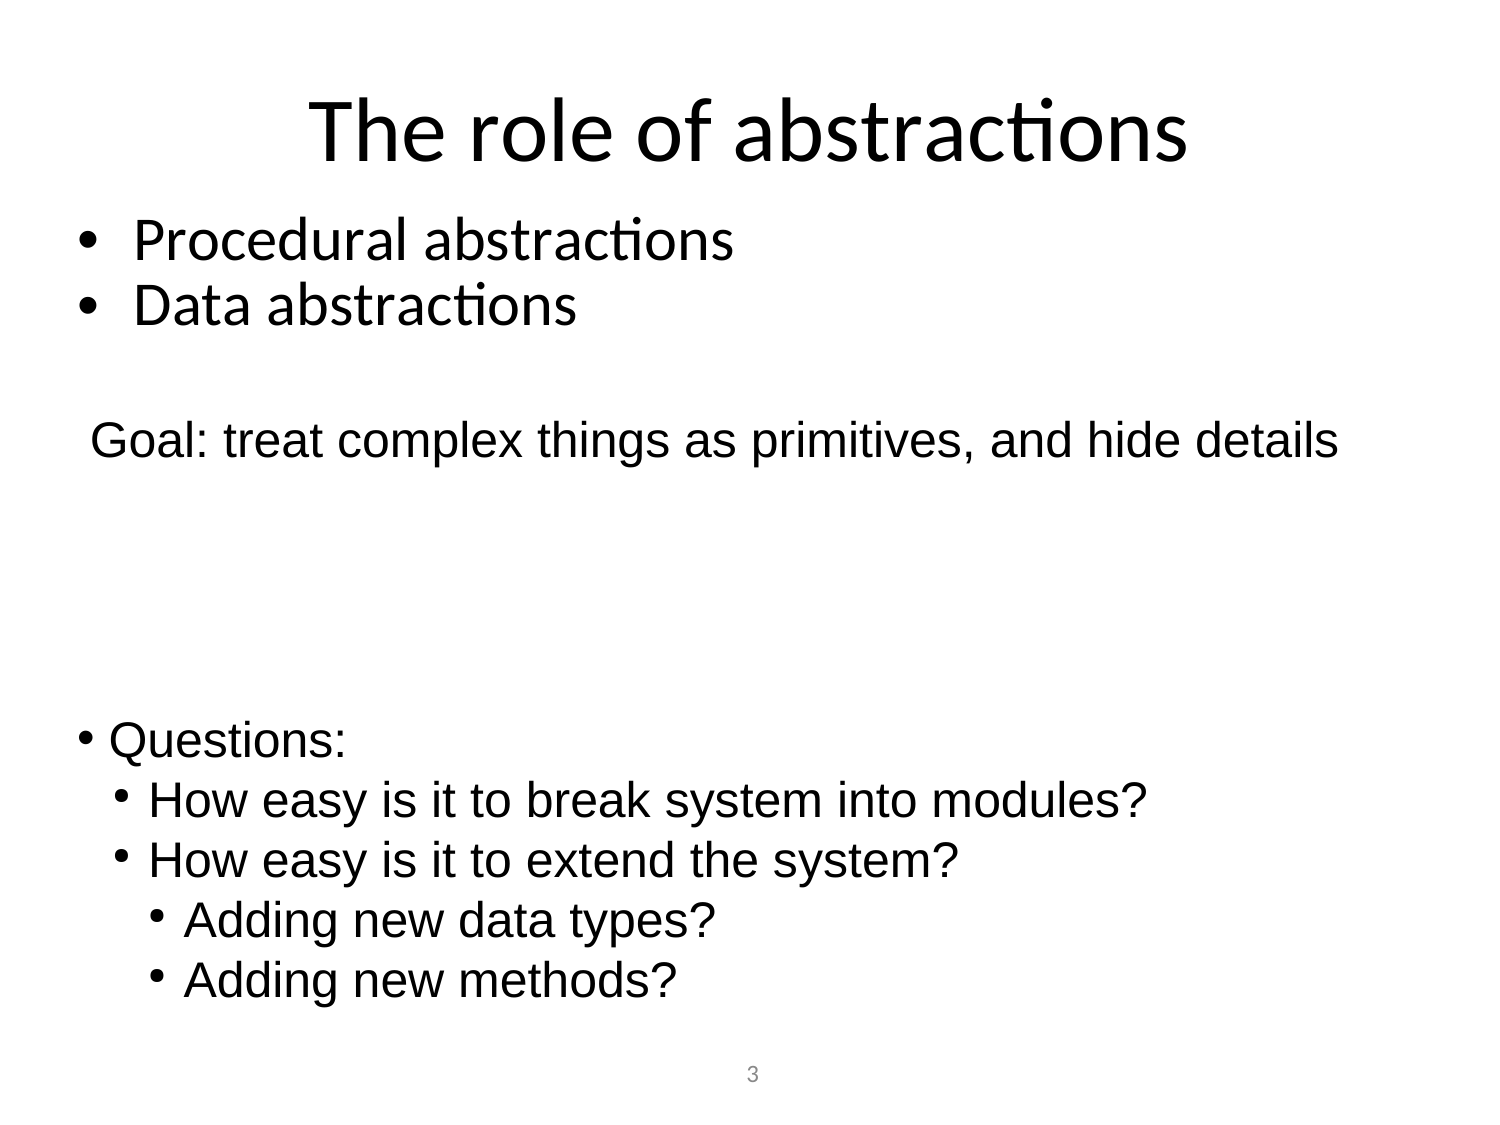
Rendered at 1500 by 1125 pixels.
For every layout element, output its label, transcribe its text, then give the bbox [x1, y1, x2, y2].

text_box Goal: treat complex things as primitives, and hide details [74, 399, 1401, 476]
title The role of abstractions [75, 45, 1426, 212]
text_box Questions: How easy is it to break system into modules? How easy is it to extend the system? Adding new data types? Adding new methods? [62, 699, 1450, 1016]
list Procedural abstractions Data abstractions [62, 212, 1450, 381]
text_box <number> [512, 1042, 988, 1103]
